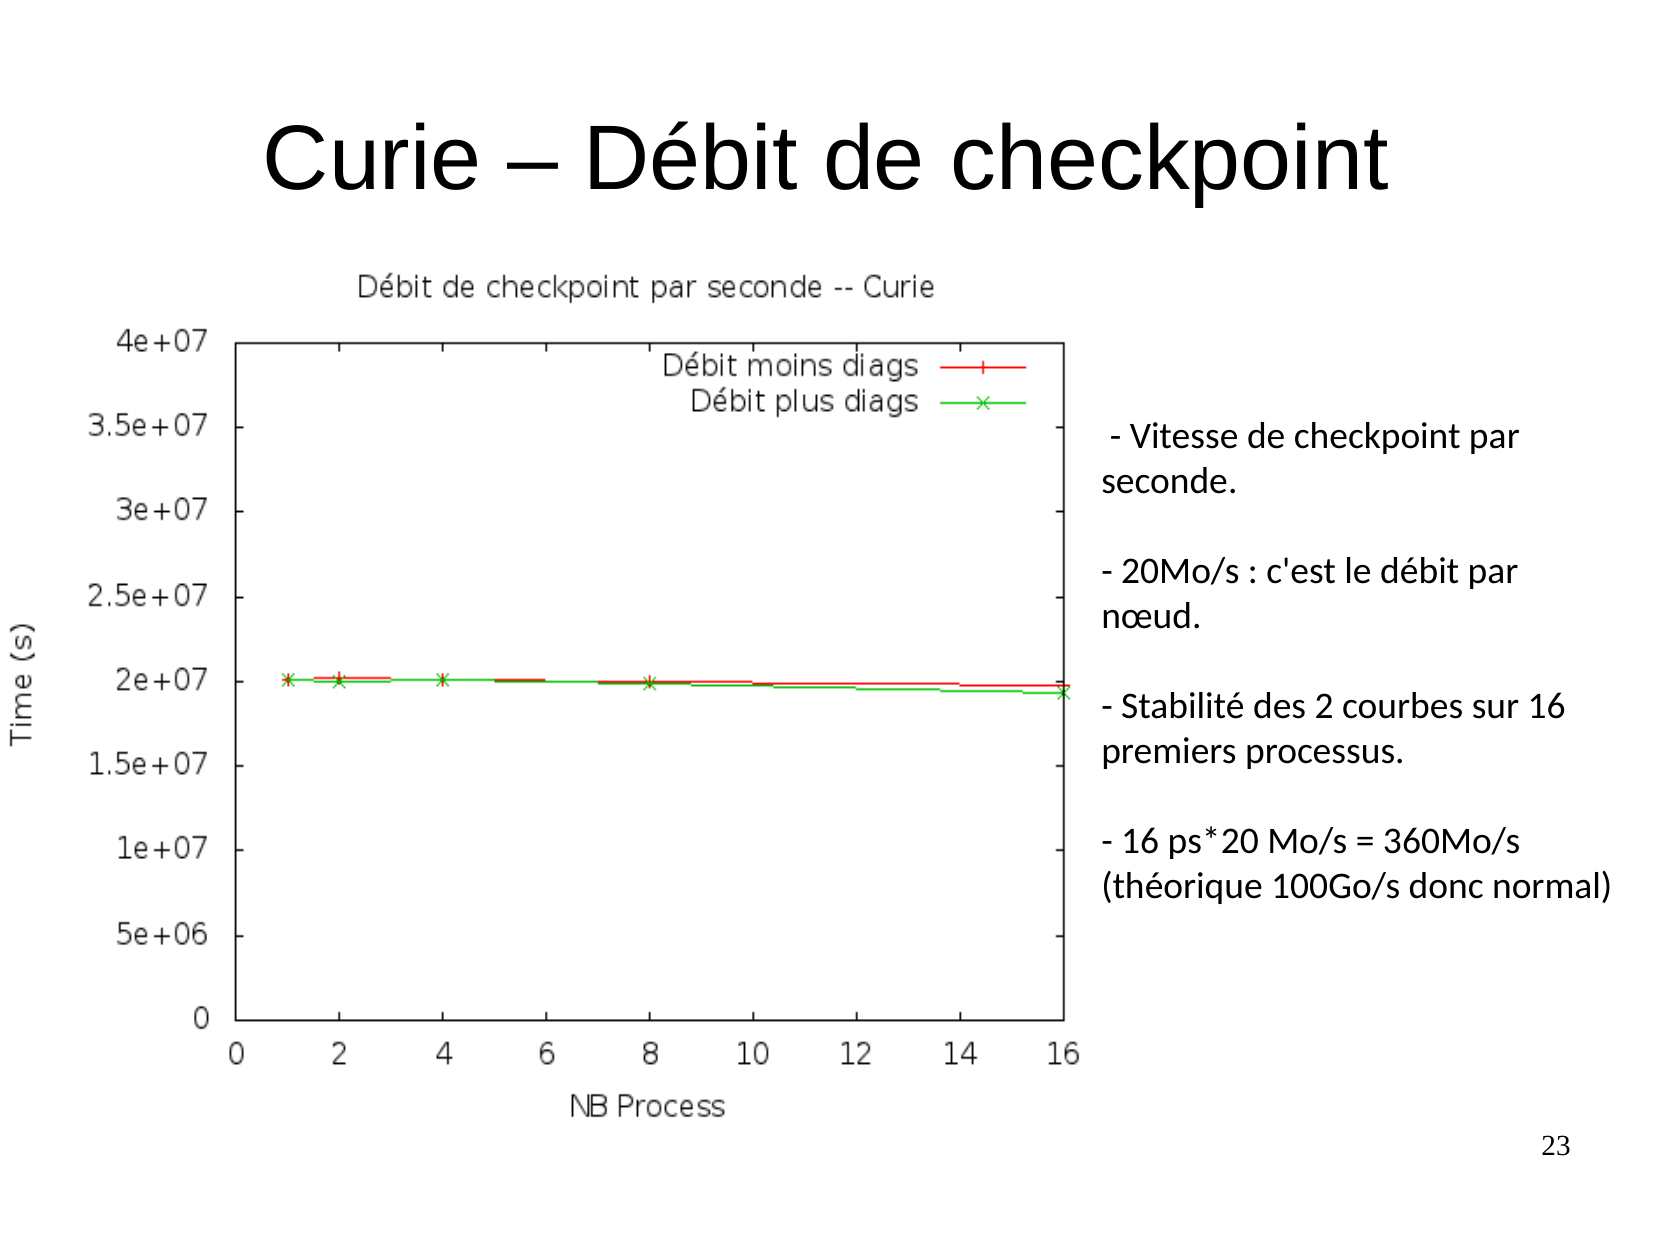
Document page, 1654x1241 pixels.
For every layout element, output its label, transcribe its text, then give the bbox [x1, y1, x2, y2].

picture [0, 236, 1123, 1134]
title Curie – Débit de checkpoint [82, 49, 1571, 257]
text_box - Vitesse de checkpoint par seconde. - 20Mo/s : c'est le débit par nœud. - Stabilité des 2 courbes sur 16 premiers processus. - 16 ps*20 Mo/s = 360Mo/s (théorique 100Go/s donc normal) [1086, 404, 1630, 914]
